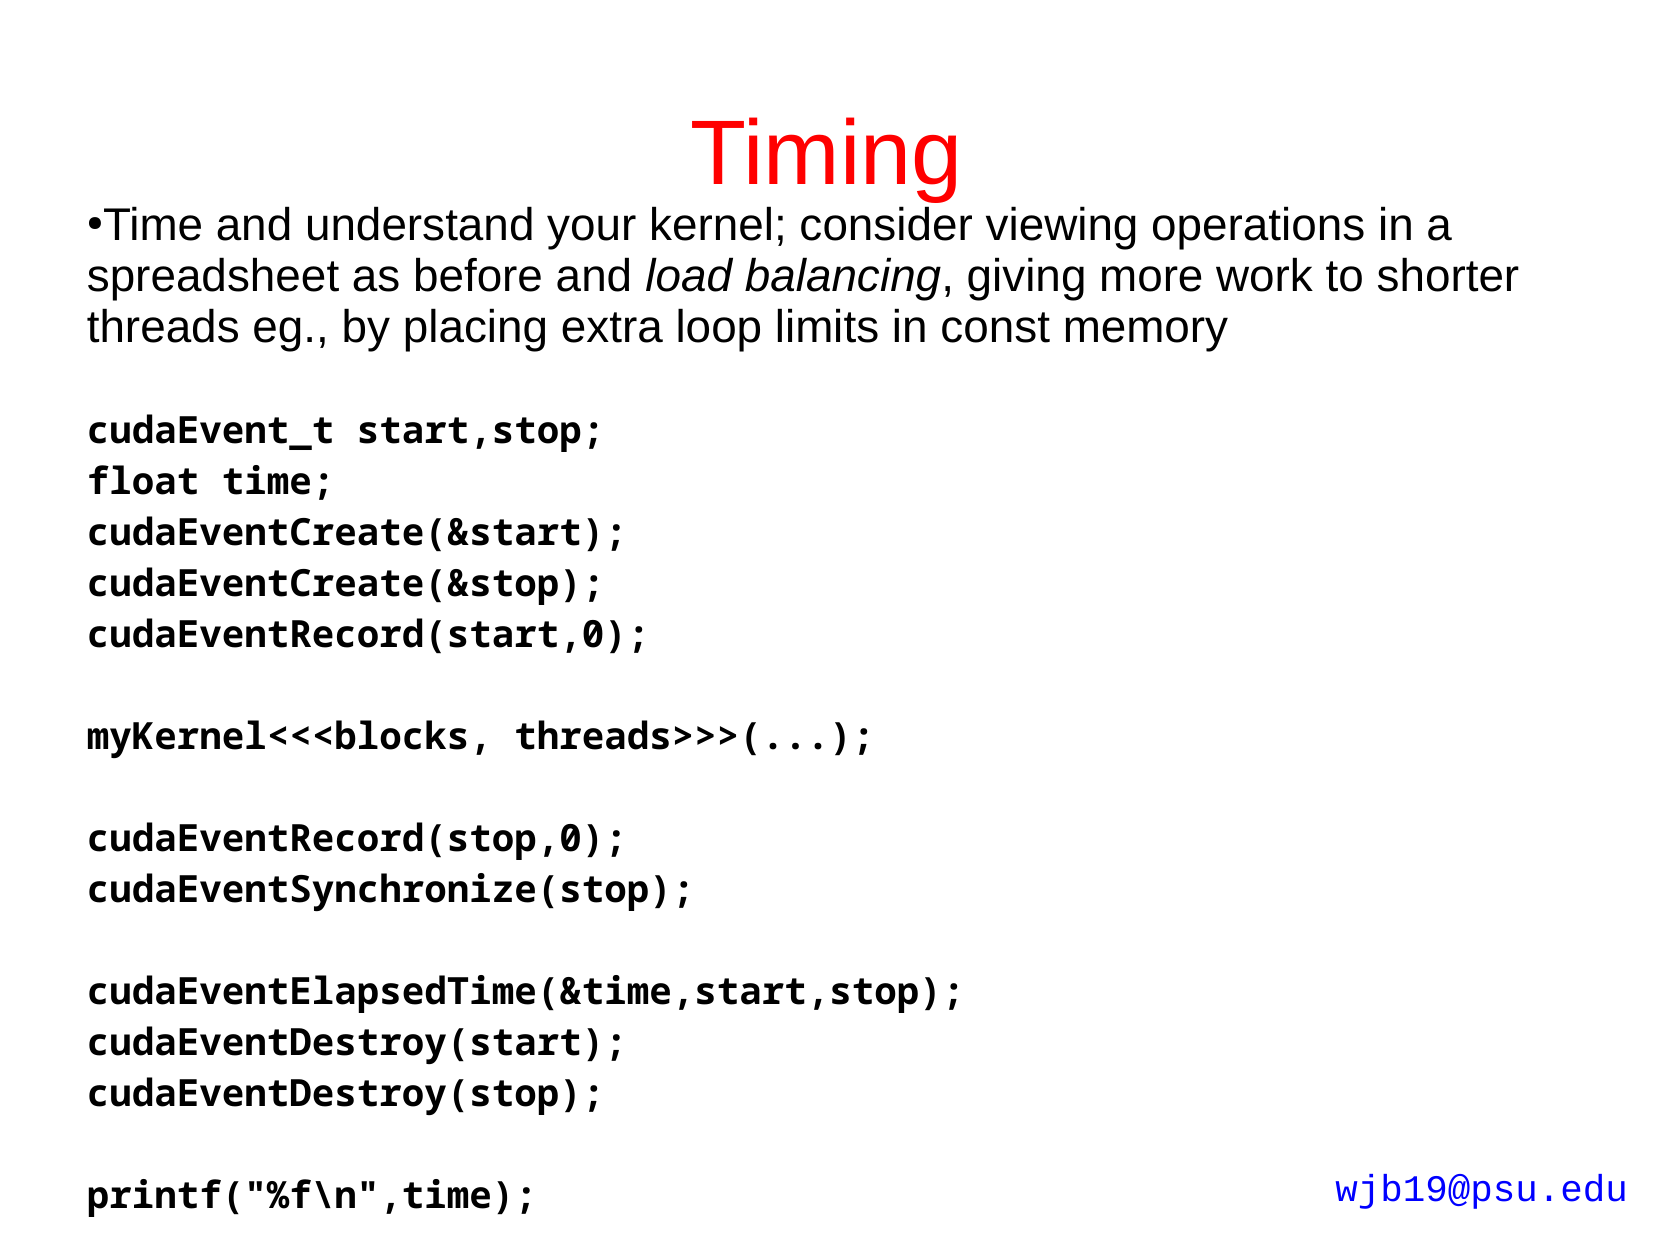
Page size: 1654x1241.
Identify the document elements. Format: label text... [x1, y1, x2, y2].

title Timing [82, 49, 1571, 257]
subtitle Time and understand your kernel; consider viewing operations in a spreadsheet as before and load balancing, giving more work to shorter threads eg., by placing extra loop limits in const memory cudaEvent_t start,stop; float time; cudaEventCreate(&start); cudaEventCreate(&stop); cudaEventRecord(start,0); myKernel<<<blocks, threads>>>(...); cudaEventRecord(stop,0); cudaEventSynchronize(stop); cudaEventElapsedTime(&time,start,stop); cudaEventDestroy(start); cudaEventDestroy(stop); printf("%f\n",time); [86, 260, 1576, 1159]
text_box wjb19@psu.edu [1320, 1162, 1643, 1220]
